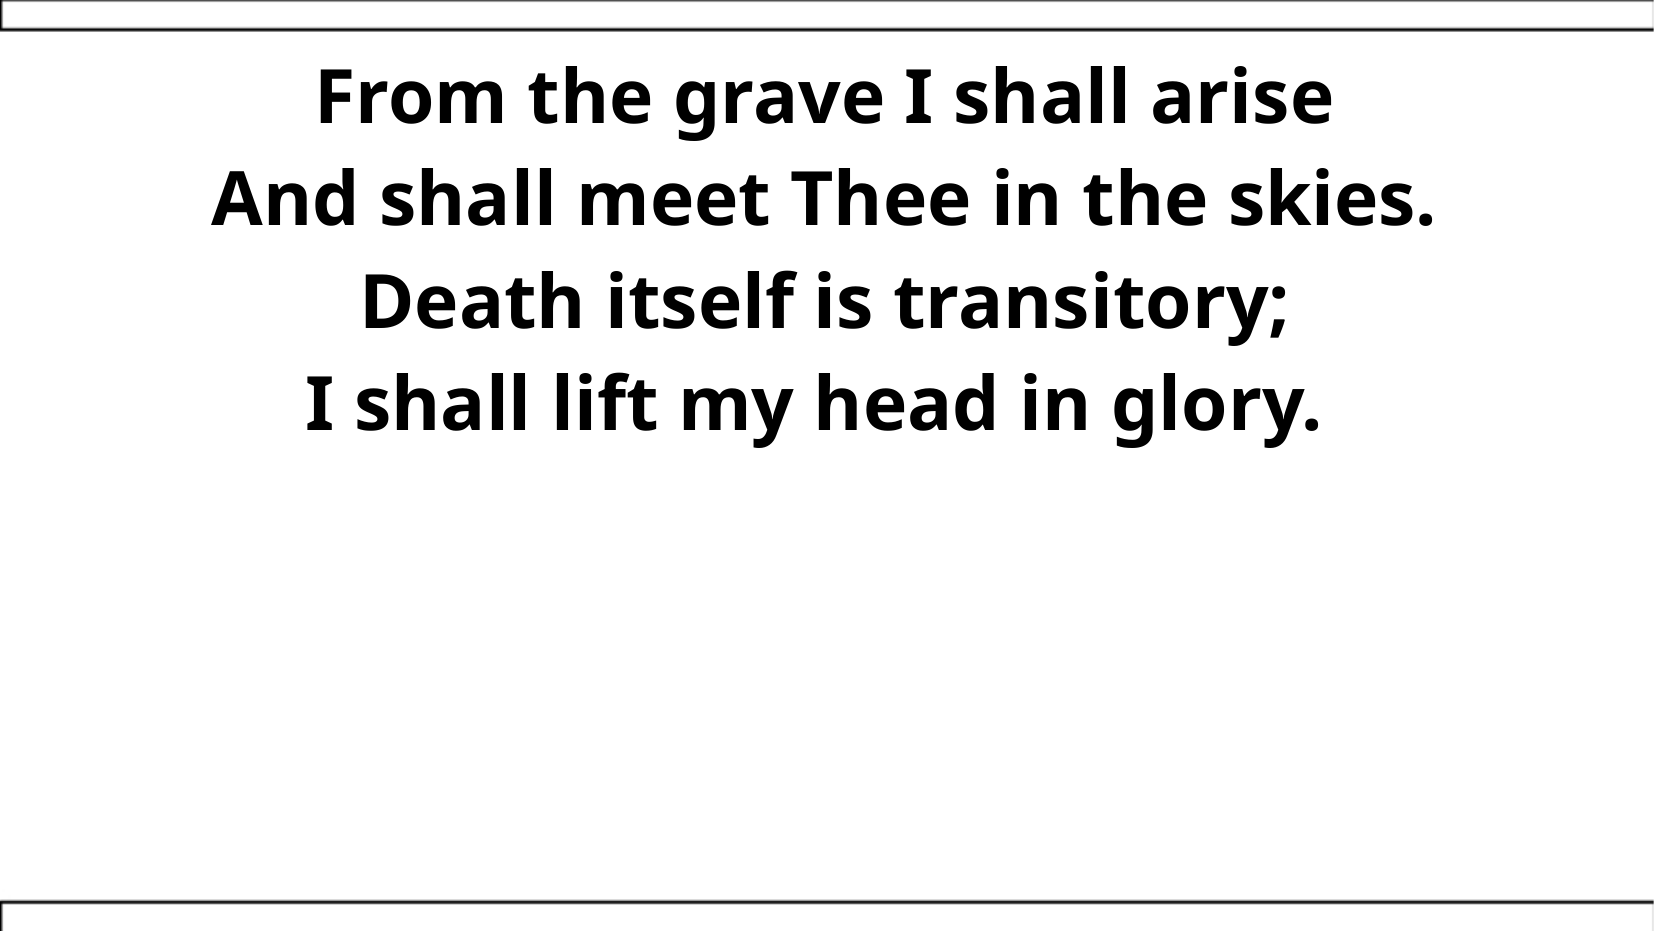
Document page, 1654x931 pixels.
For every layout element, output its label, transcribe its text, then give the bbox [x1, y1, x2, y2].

picture [0, 0, 1654, 931]
text_box From the grave I shall arise And shall meet Thee in the skies. Death itself is transitory; I shall lift my head in glory. [105, 35, 1546, 451]
